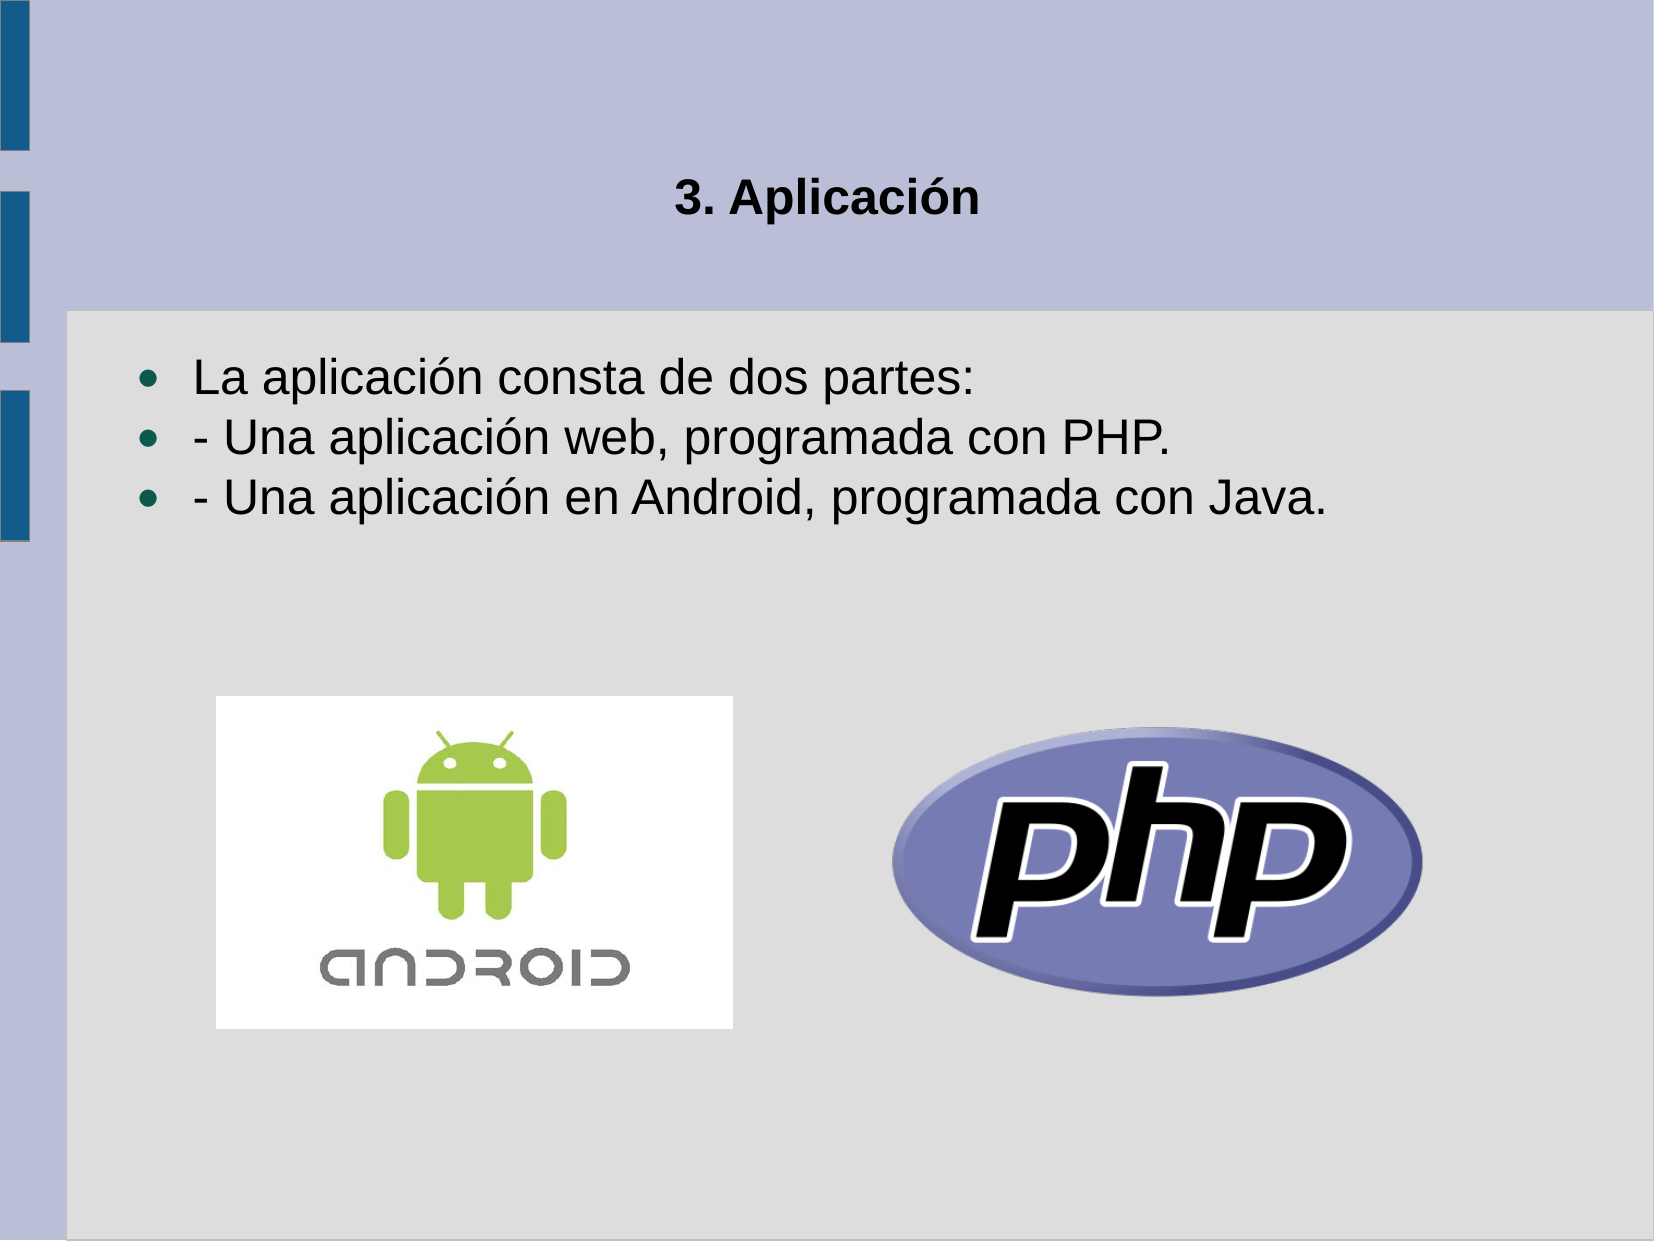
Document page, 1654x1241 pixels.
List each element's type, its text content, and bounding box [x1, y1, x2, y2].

text_box 3. Aplicación [121, 91, 1534, 299]
picture [216, 696, 733, 1029]
picture [885, 720, 1430, 1004]
text_box La aplicación consta de dos partes: - Una aplicación web, programada con PHP. - Una aplicación en Android, programada con Java. [121, 344, 1534, 1126]
